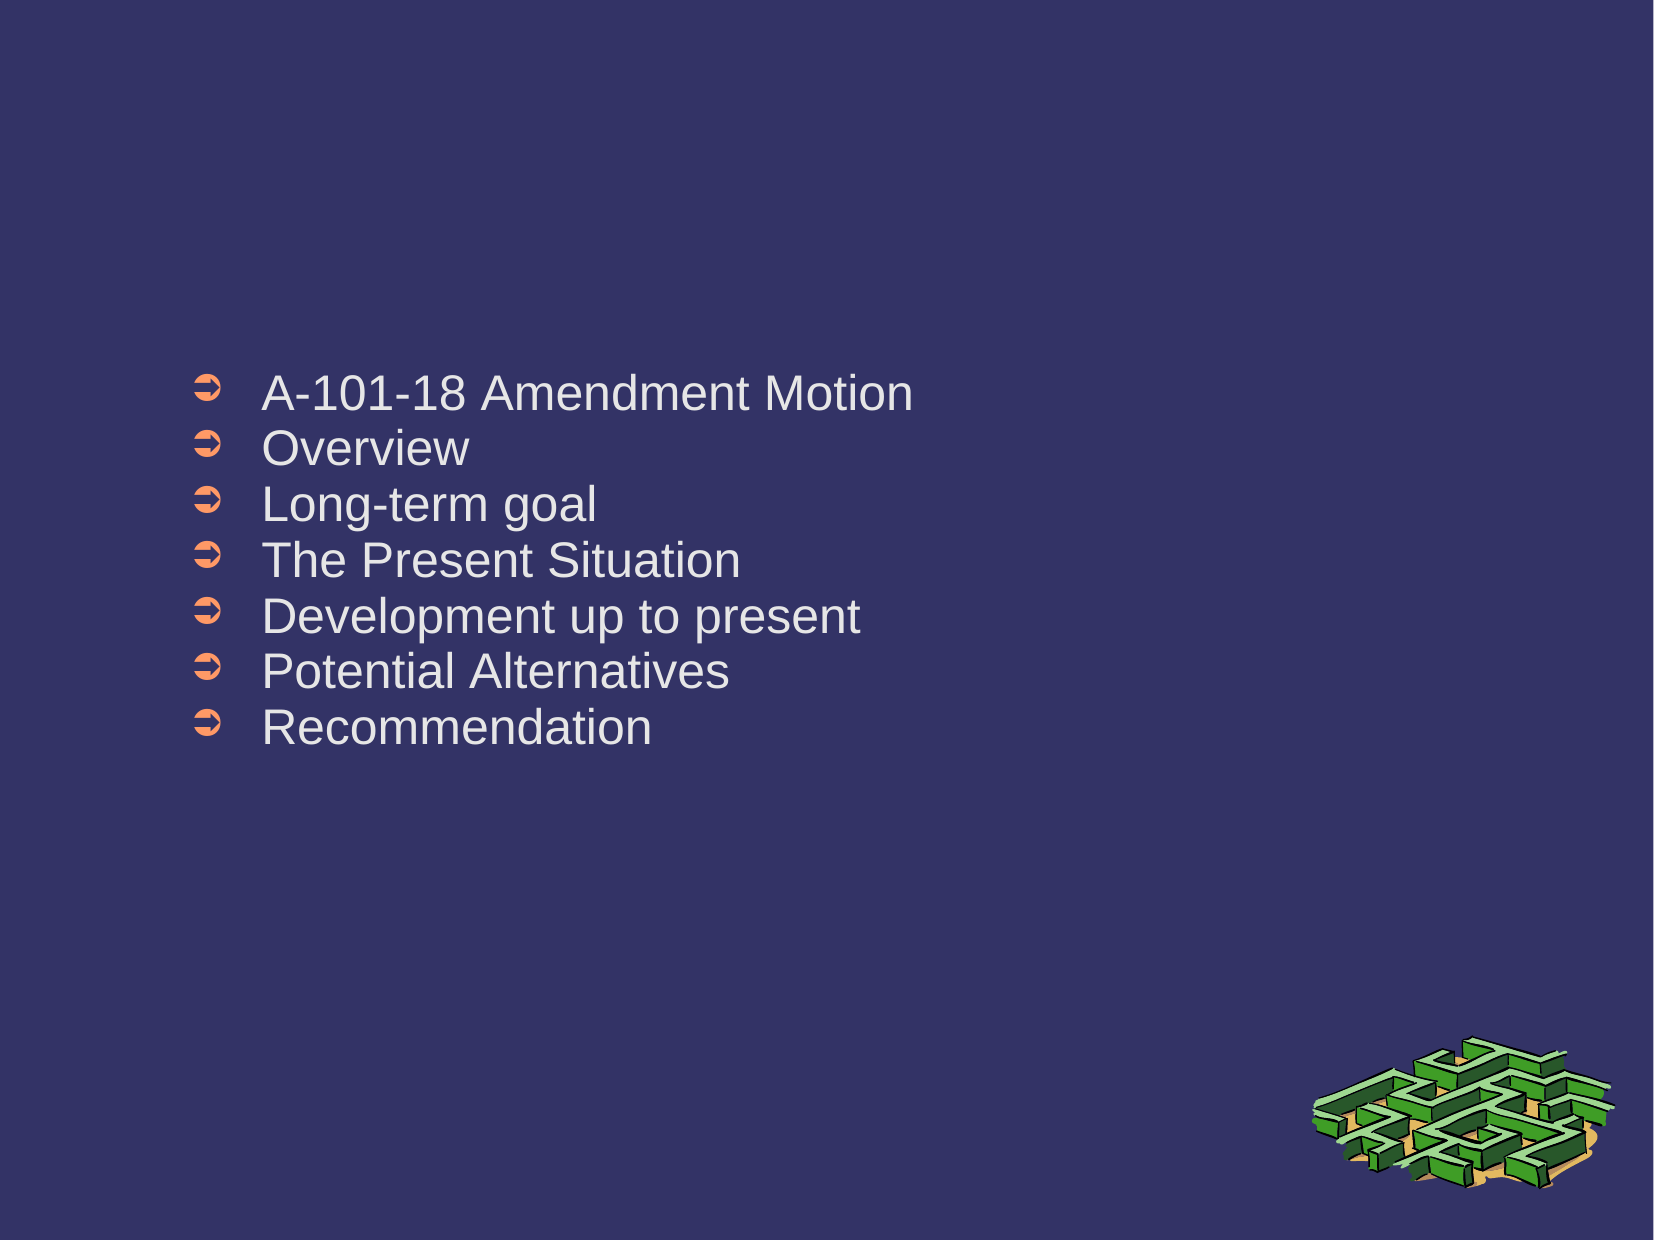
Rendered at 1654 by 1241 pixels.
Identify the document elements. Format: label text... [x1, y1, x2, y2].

list A-101-18 Amendment Motion Overview Long-term goal The Present Situation Development up to present Potential Alternatives Recommendation [178, 364, 1570, 1147]
